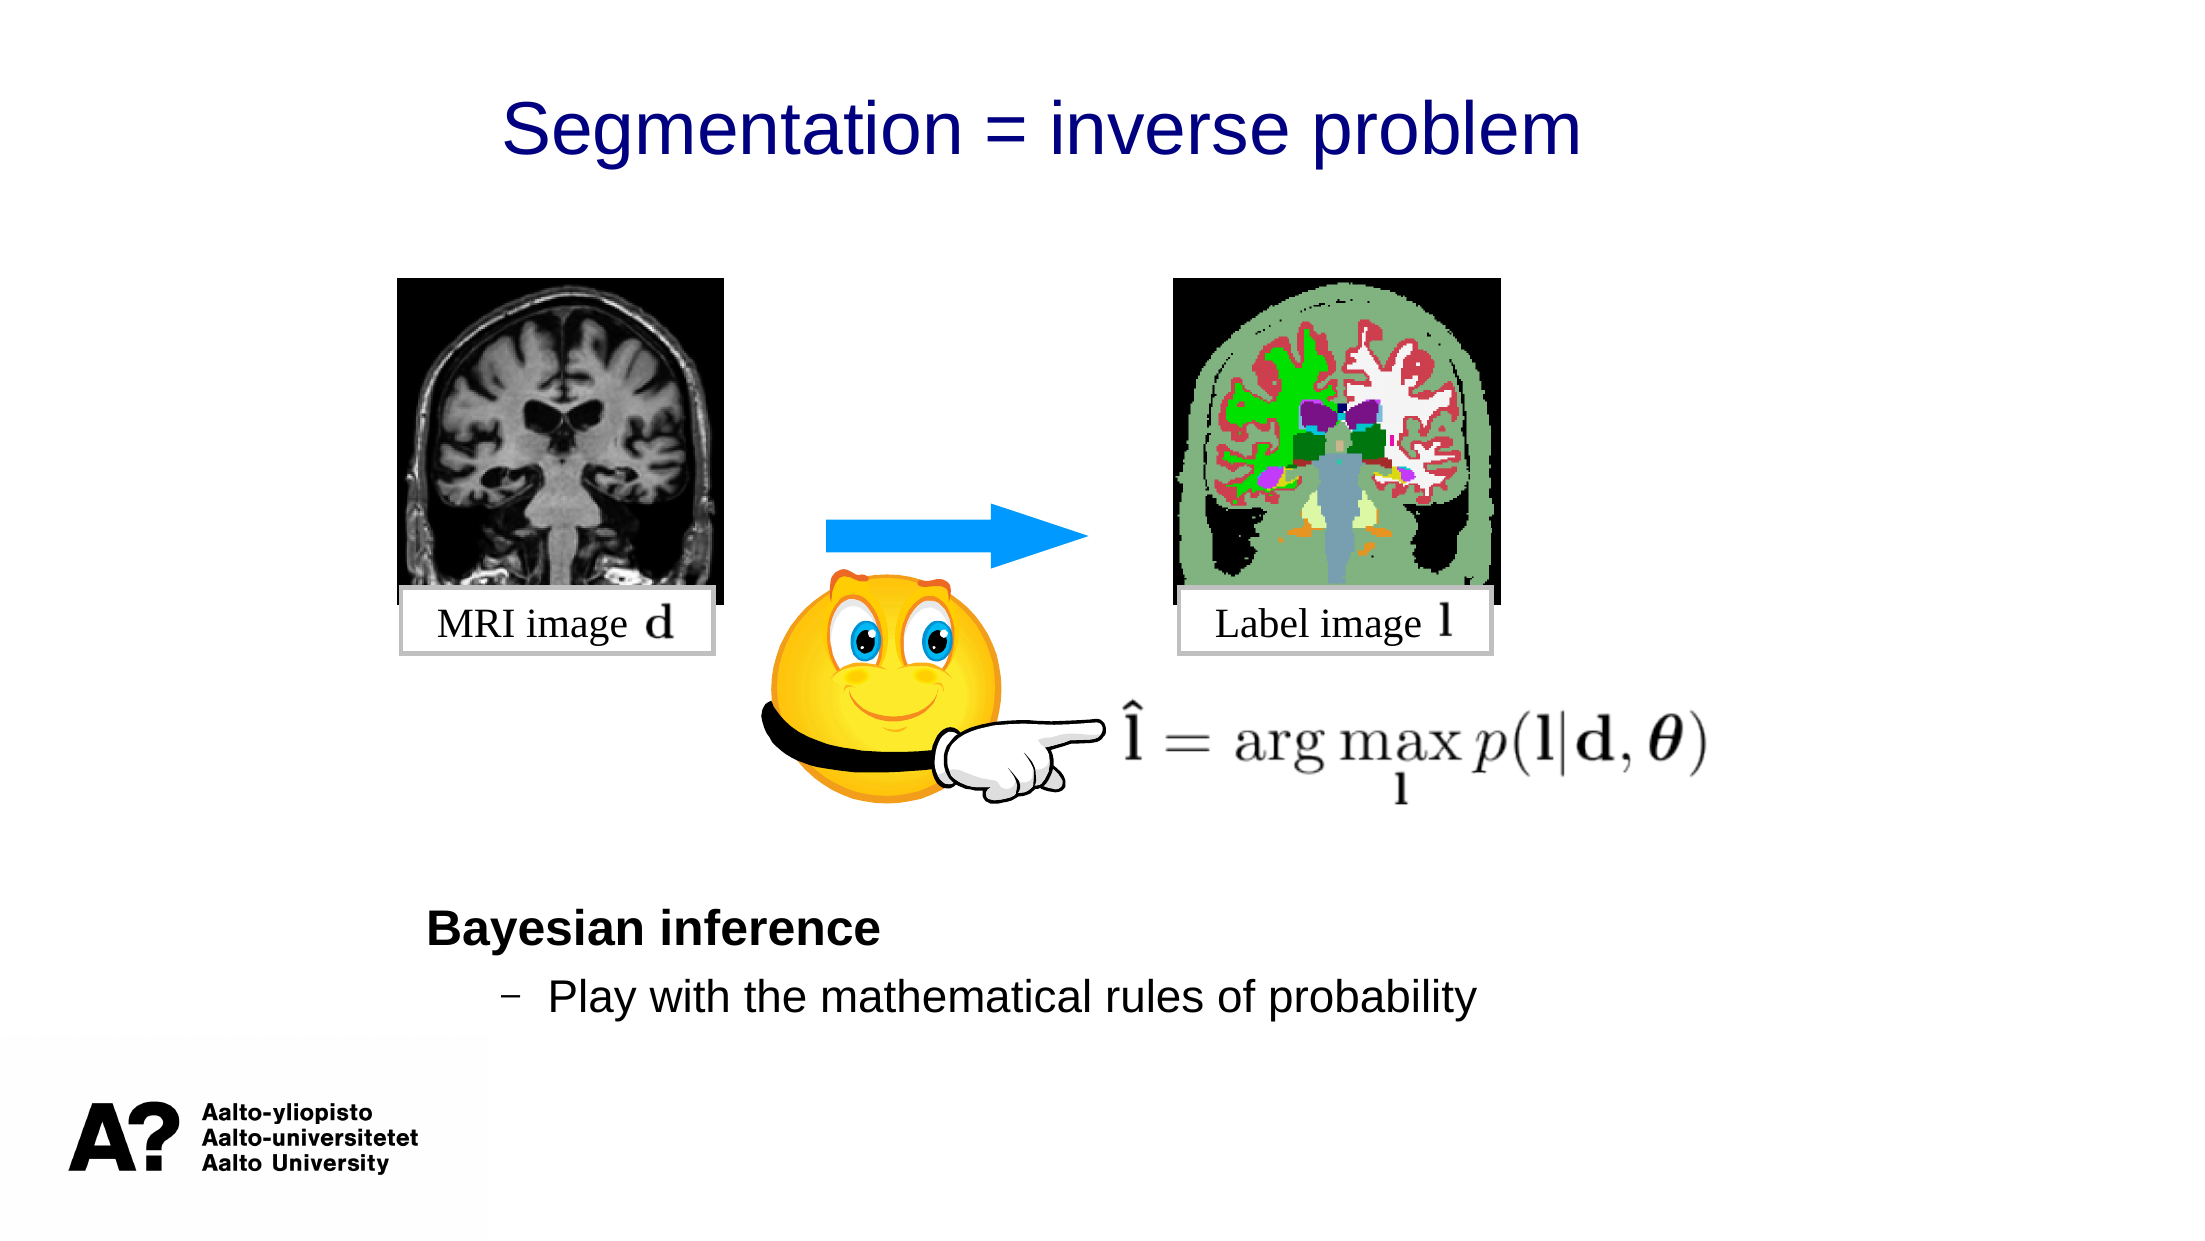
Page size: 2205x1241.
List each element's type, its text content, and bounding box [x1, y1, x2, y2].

picture [761, 569, 1724, 819]
picture [397, 278, 724, 606]
picture [0, 1035, 488, 1239]
text_box MRI image [401, 587, 714, 654]
picture [623, 590, 692, 648]
title Segmentation = inverse problem [386, 65, 1699, 179]
text_box Label image [1178, 587, 1492, 654]
text_box [826, 503, 1089, 569]
text_box Bayesian inference Play with the mathematical rules of probability [411, 887, 1724, 1063]
picture [1173, 278, 1501, 650]
